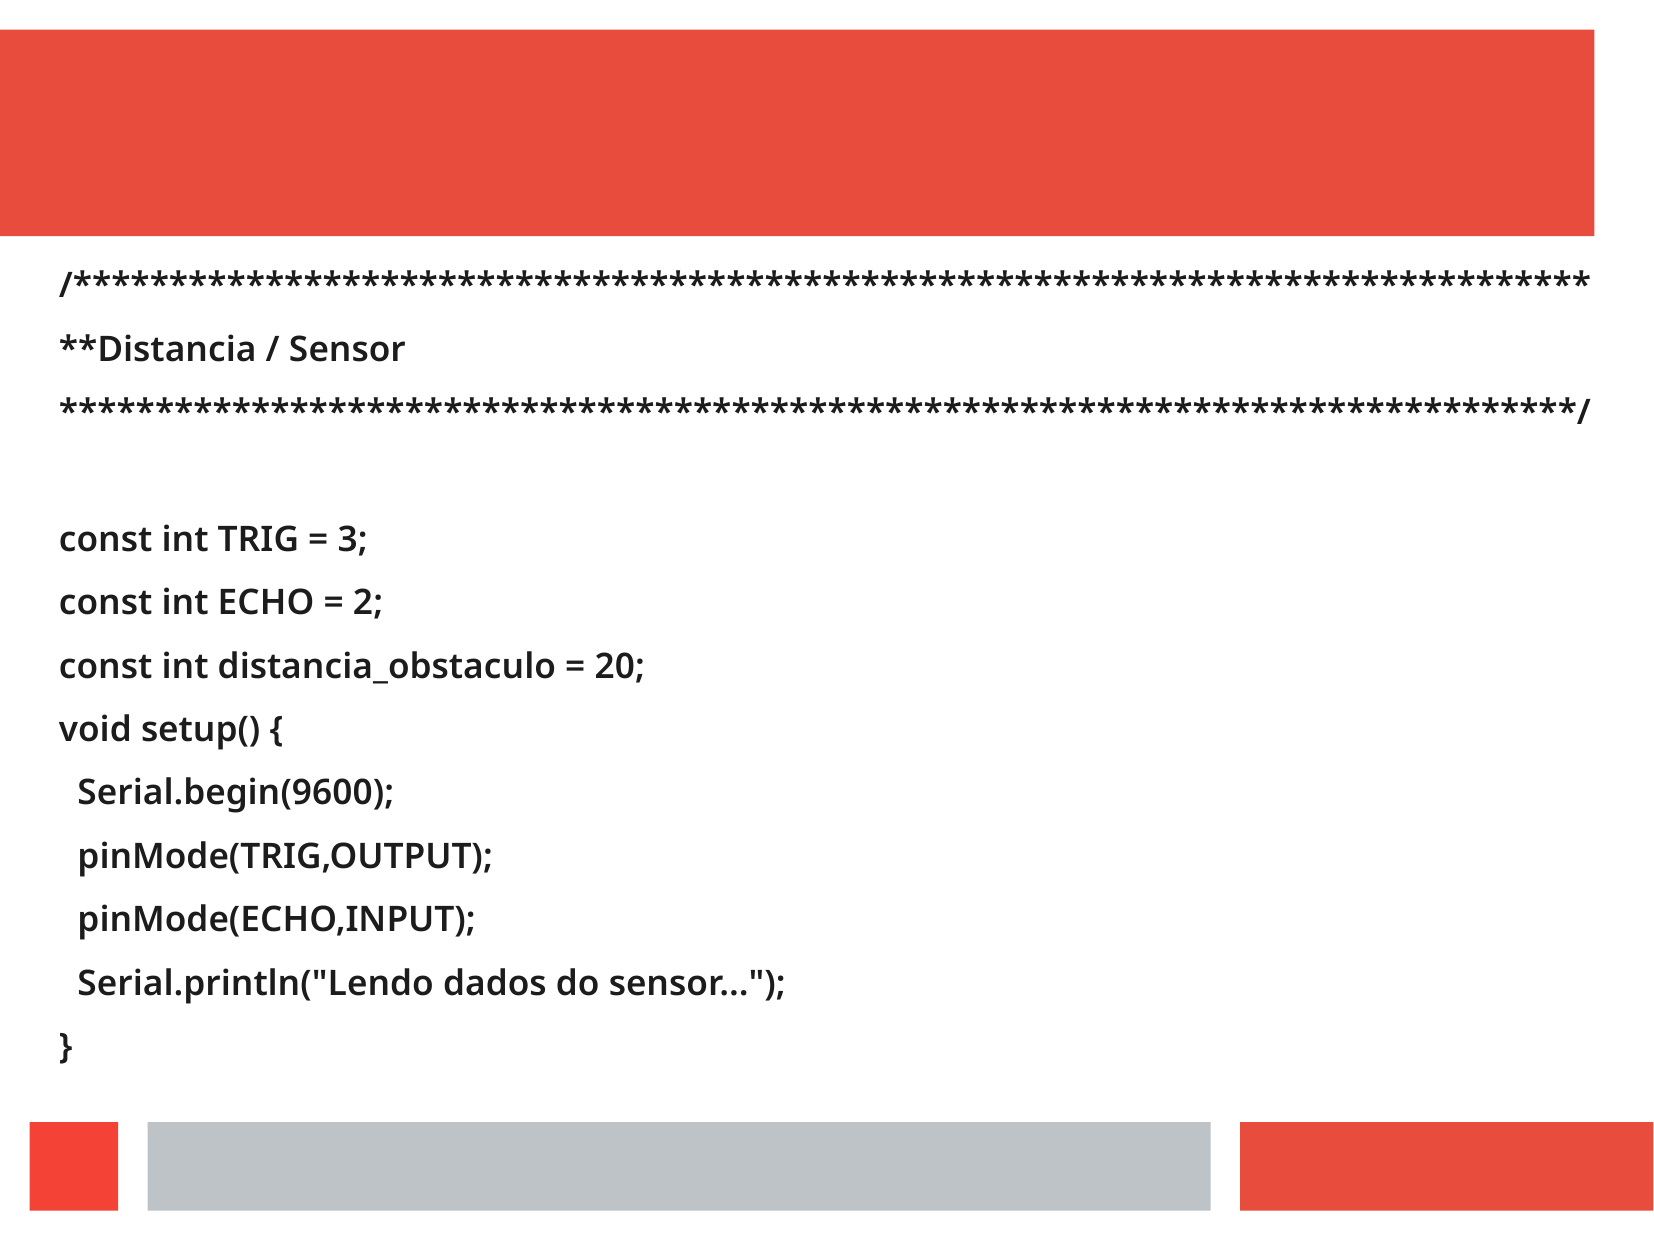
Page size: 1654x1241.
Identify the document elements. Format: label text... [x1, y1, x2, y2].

list /******************************************************************************* **Distancia / Sensor *******************************************************************************/ const int TRIG = 3; const int ECHO = 2; const int distancia_obstaculo = 20; void setup() { Serial.begin(9600); pinMode(TRIG,OUTPUT); pinMode(ECHO,INPUT); Serial.println("Lendo dados do sensor..."); } [59, 259, 1607, 1093]
